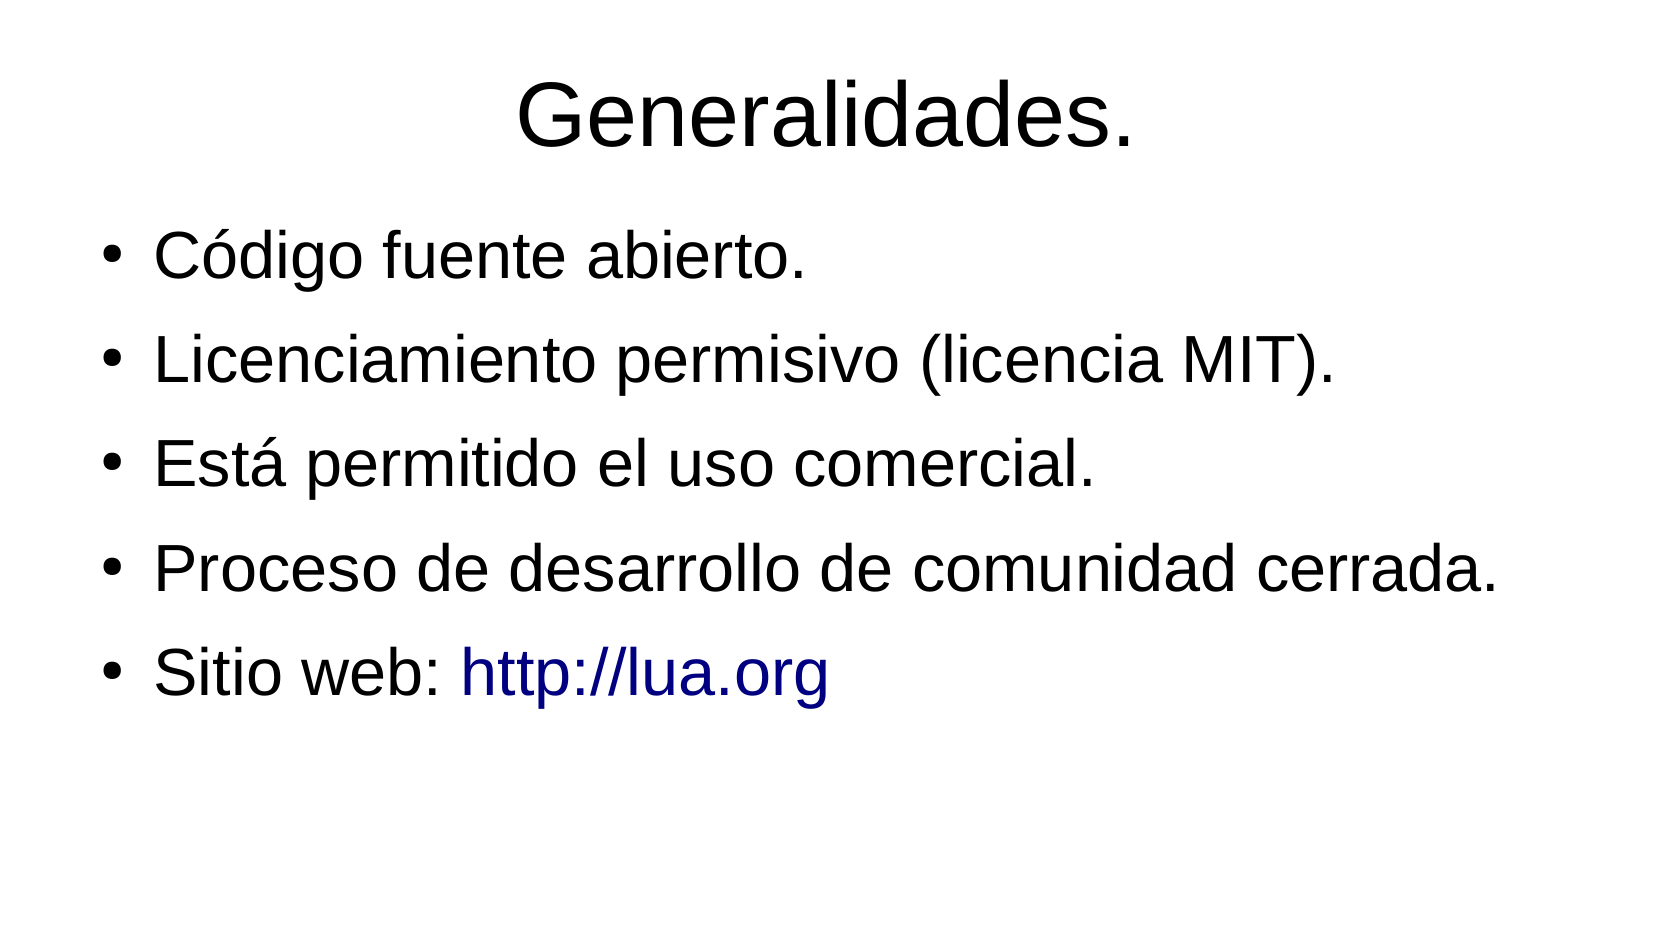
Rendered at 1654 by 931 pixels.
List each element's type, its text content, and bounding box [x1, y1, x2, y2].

list Código fuente abierto. Licenciamiento permisivo (licencia MIT). Está permitido el uso comercial. Proceso de desarrollo de comunidad cerrada. Sitio web: http://lua.org [82, 217, 1571, 758]
title Generalidades. [82, 37, 1571, 193]
